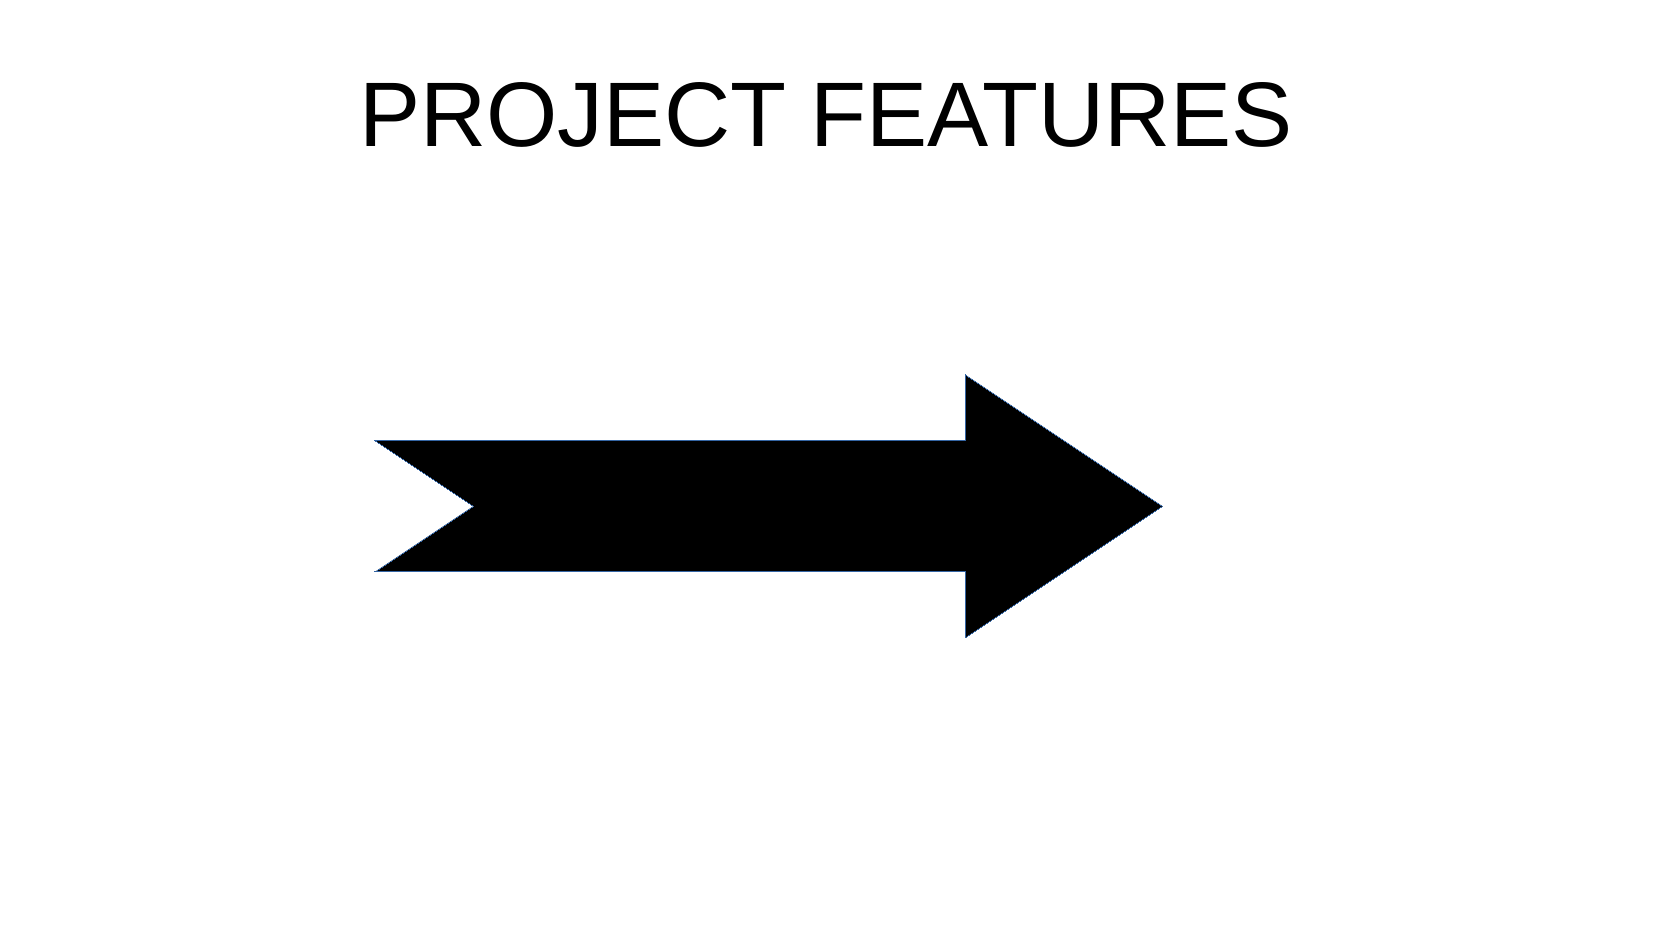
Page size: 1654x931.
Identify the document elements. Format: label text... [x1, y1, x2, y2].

text_box [374, 374, 1163, 638]
title PROJECT FEATURES [82, 37, 1571, 193]
